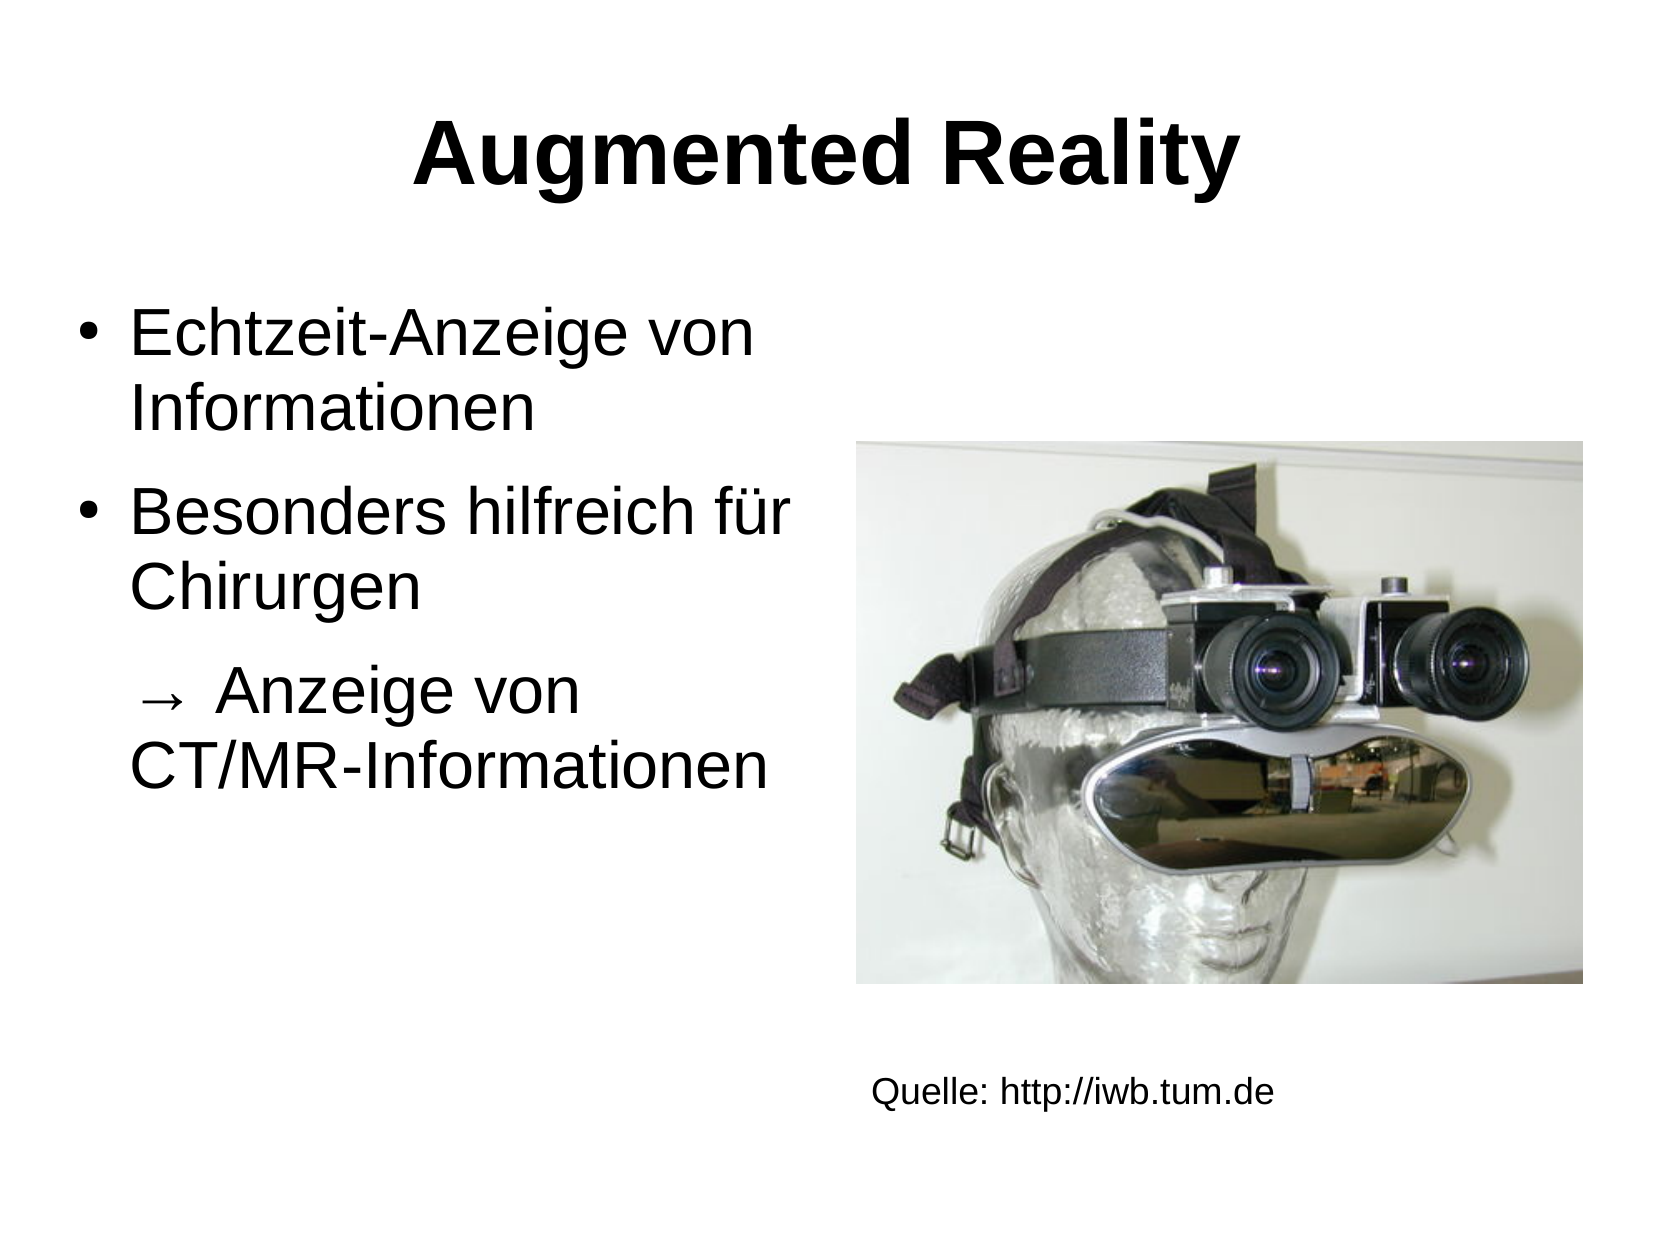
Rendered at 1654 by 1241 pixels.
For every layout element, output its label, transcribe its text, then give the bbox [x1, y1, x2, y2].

title Augmented Reality [82, 56, 1571, 250]
list Echtzeit-Anzeige von Informationen Besonders hilfreich für Chirurgen → Anzeige von CT/MR-Informationen [59, 295, 827, 1114]
text_box Quelle: http://iwb.tum.de [856, 1062, 1536, 1129]
picture [856, 441, 1583, 984]
